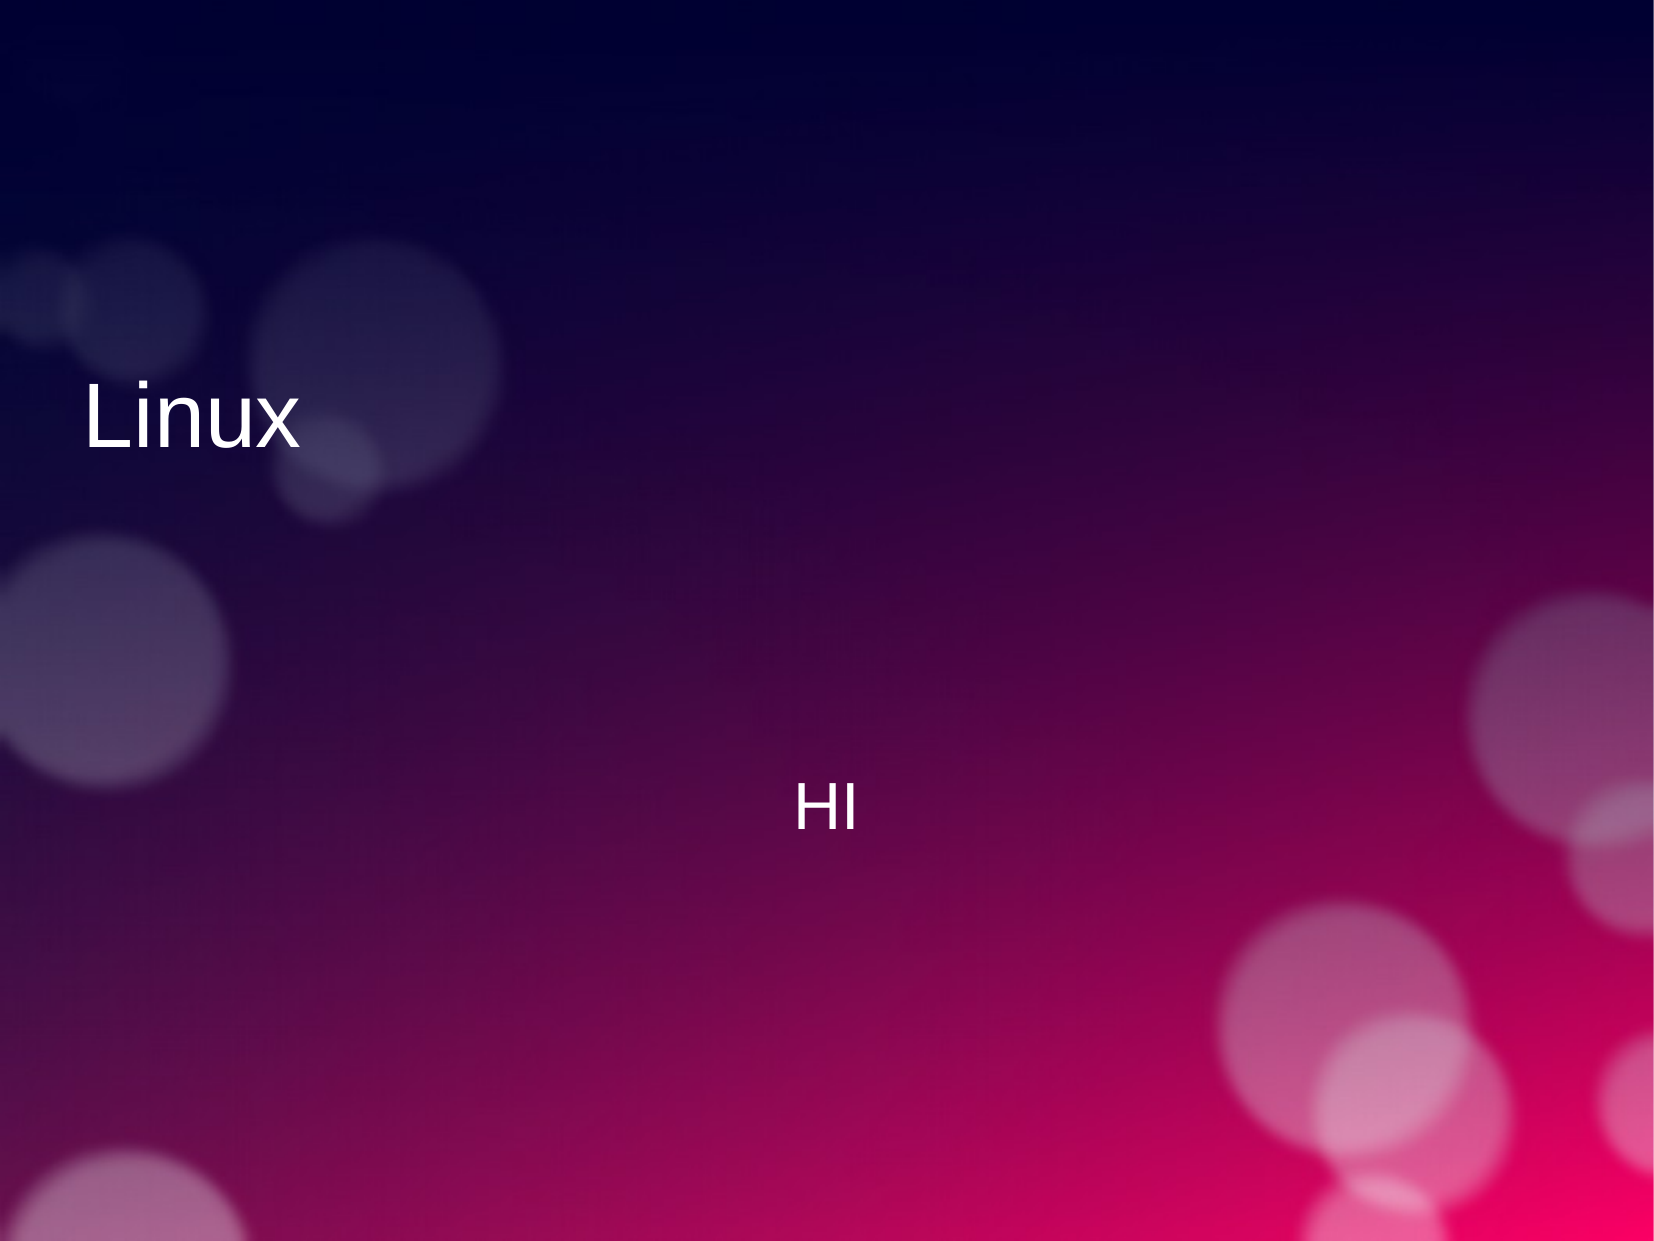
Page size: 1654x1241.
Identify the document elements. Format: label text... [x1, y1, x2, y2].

picture [0, 0, 1654, 1241]
subtitle HI [82, 585, 1571, 1028]
title Linux [82, 312, 1571, 520]
